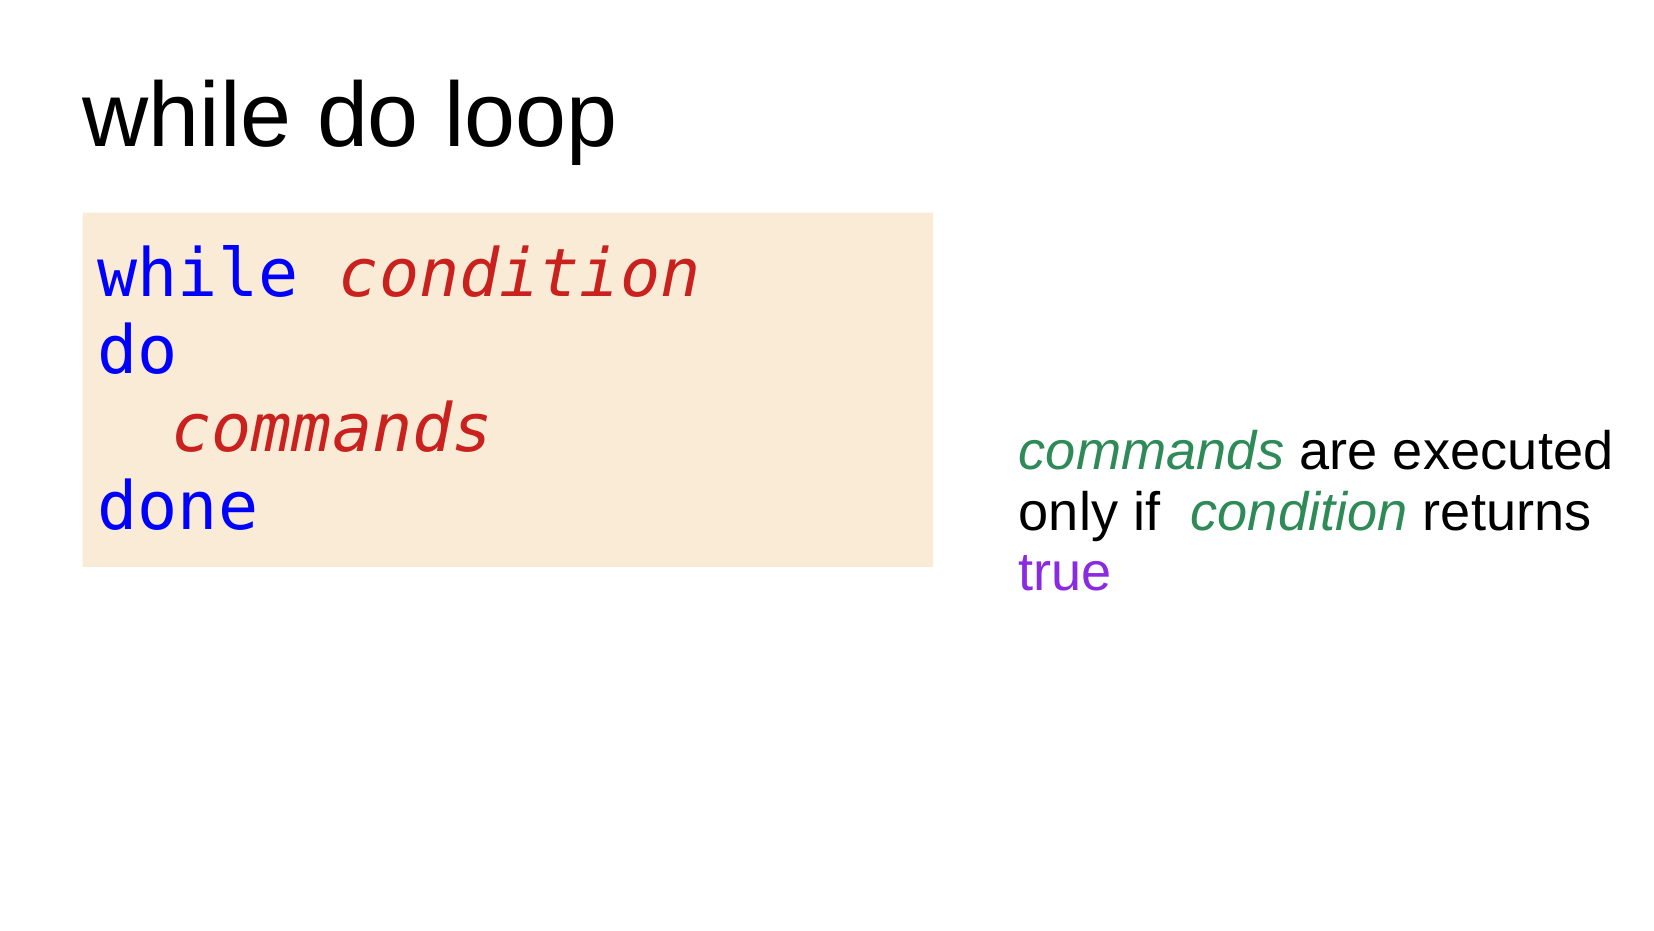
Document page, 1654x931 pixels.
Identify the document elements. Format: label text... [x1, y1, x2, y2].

text_box commands are executed only if condition returns true [1003, 413, 1630, 733]
text_box while condition do commands done [82, 212, 934, 567]
title while do loop [82, 37, 1571, 193]
